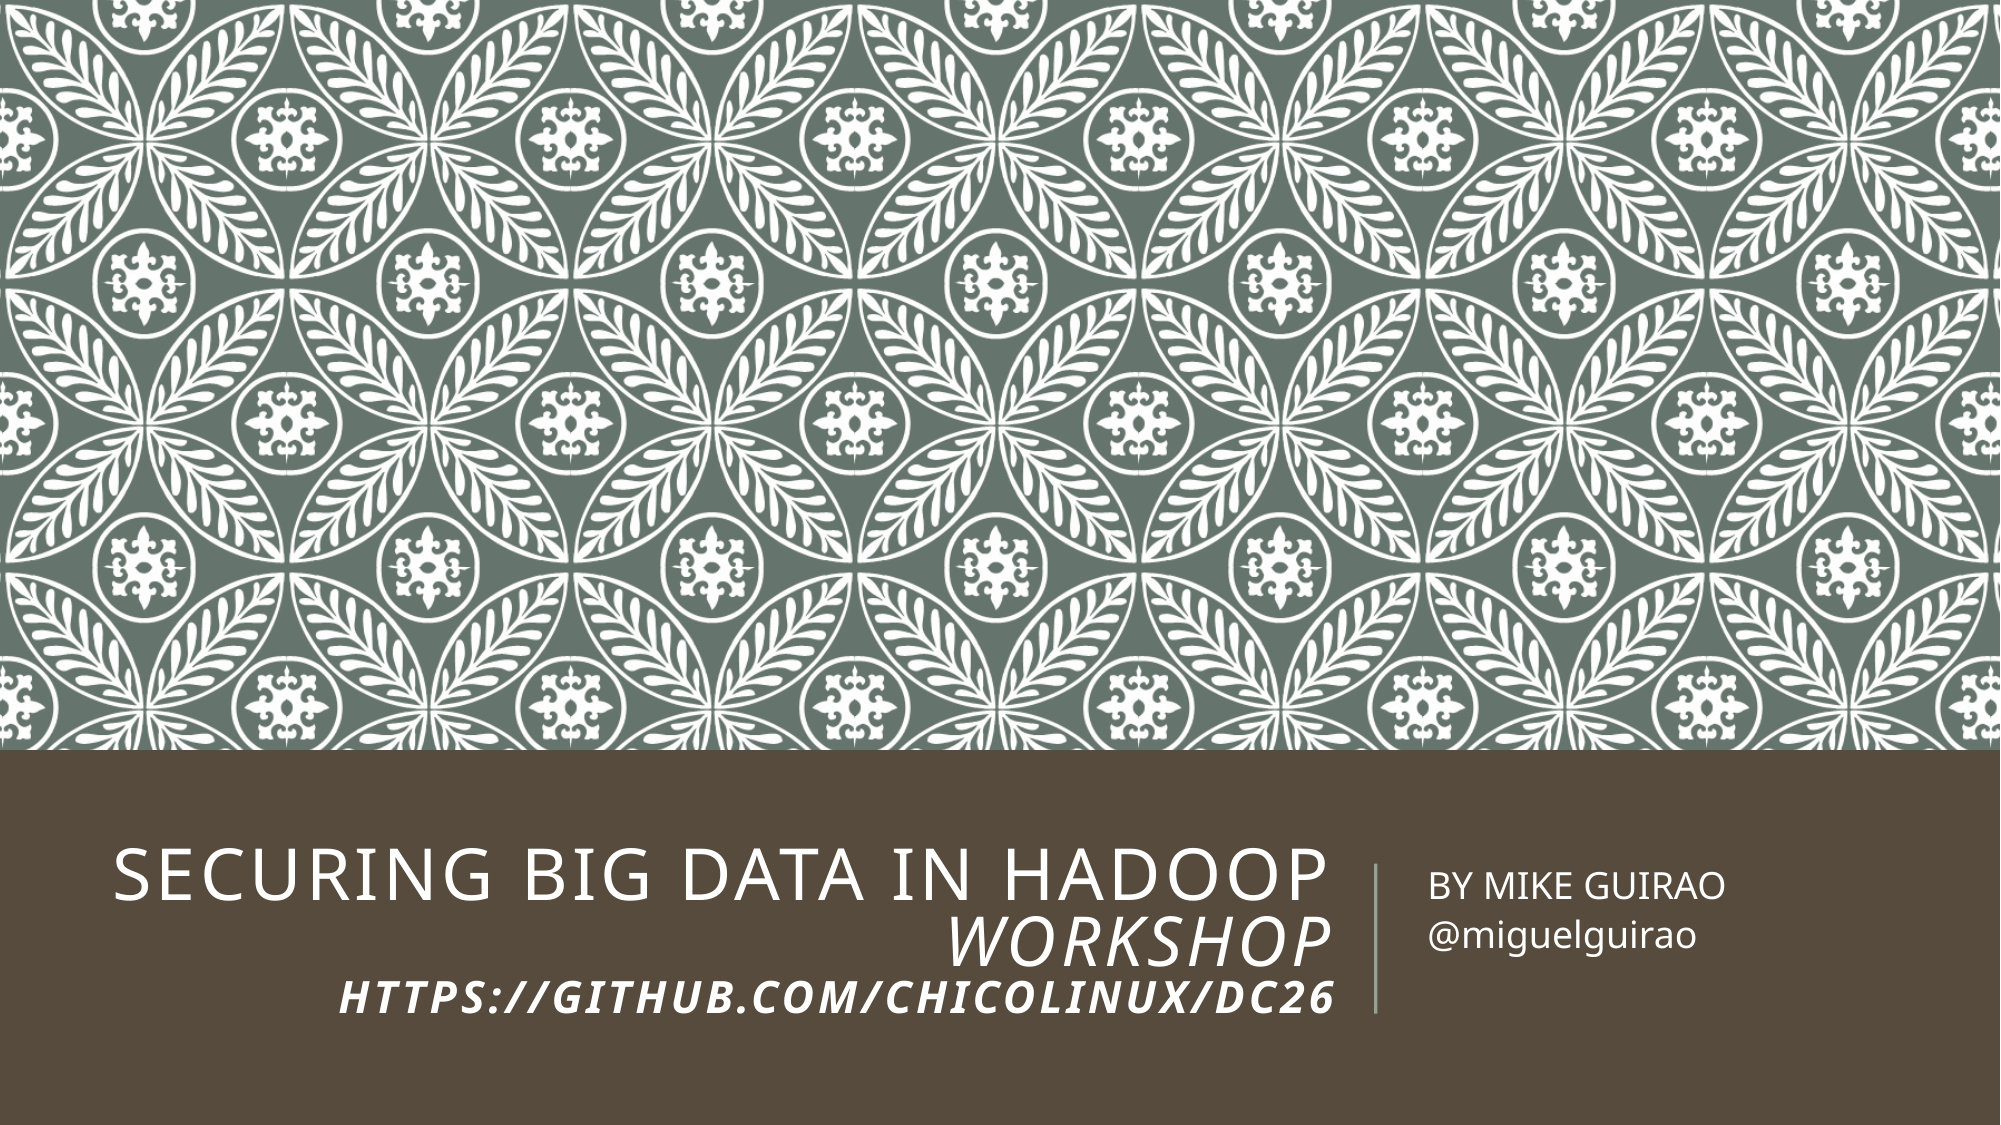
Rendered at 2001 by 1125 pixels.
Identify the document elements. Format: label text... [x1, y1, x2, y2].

picture [0, 0, 2000, 750]
title SECURING BIG DATA IN HADOOP WORKSHOP https://github.com/chicolinux/dc26 [75, 813, 1350, 1054]
subtitle BY MIKE GUIRAO @miguelguirao [1412, 813, 1938, 1054]
